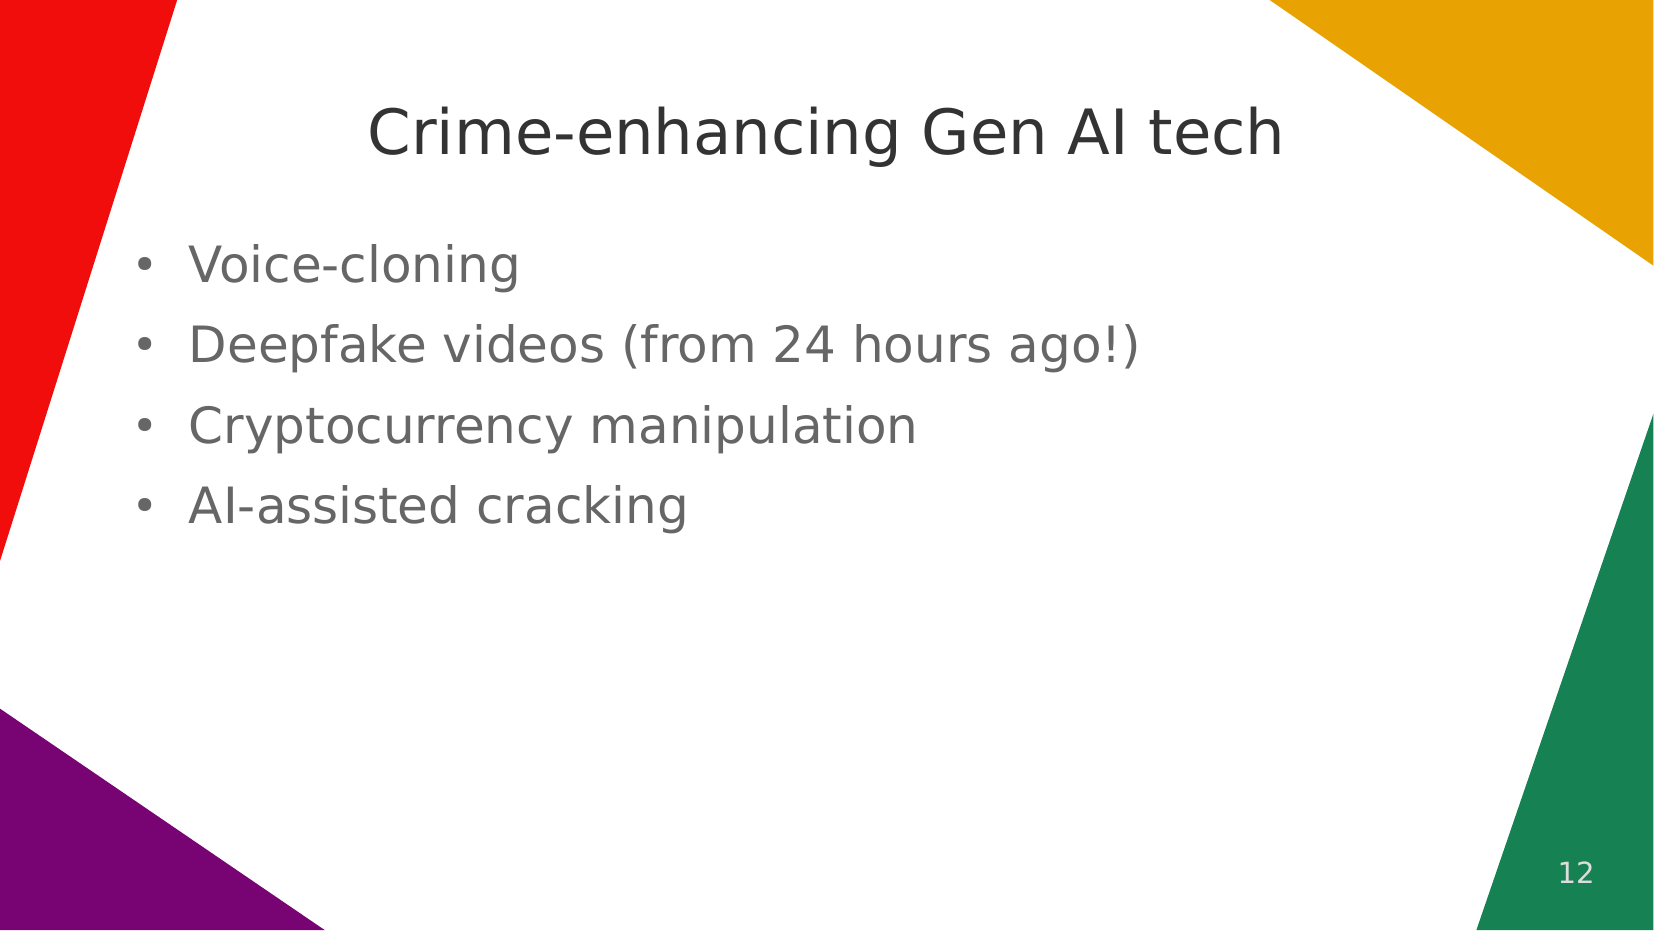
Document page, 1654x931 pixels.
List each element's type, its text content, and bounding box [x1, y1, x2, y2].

list Voice-cloning Deepfake videos (from 24 hours ago!) Cryptocurrency manipulation AI-assisted cracking [118, 236, 1536, 827]
title Crime-enhancing Gen AI tech [118, 59, 1536, 207]
